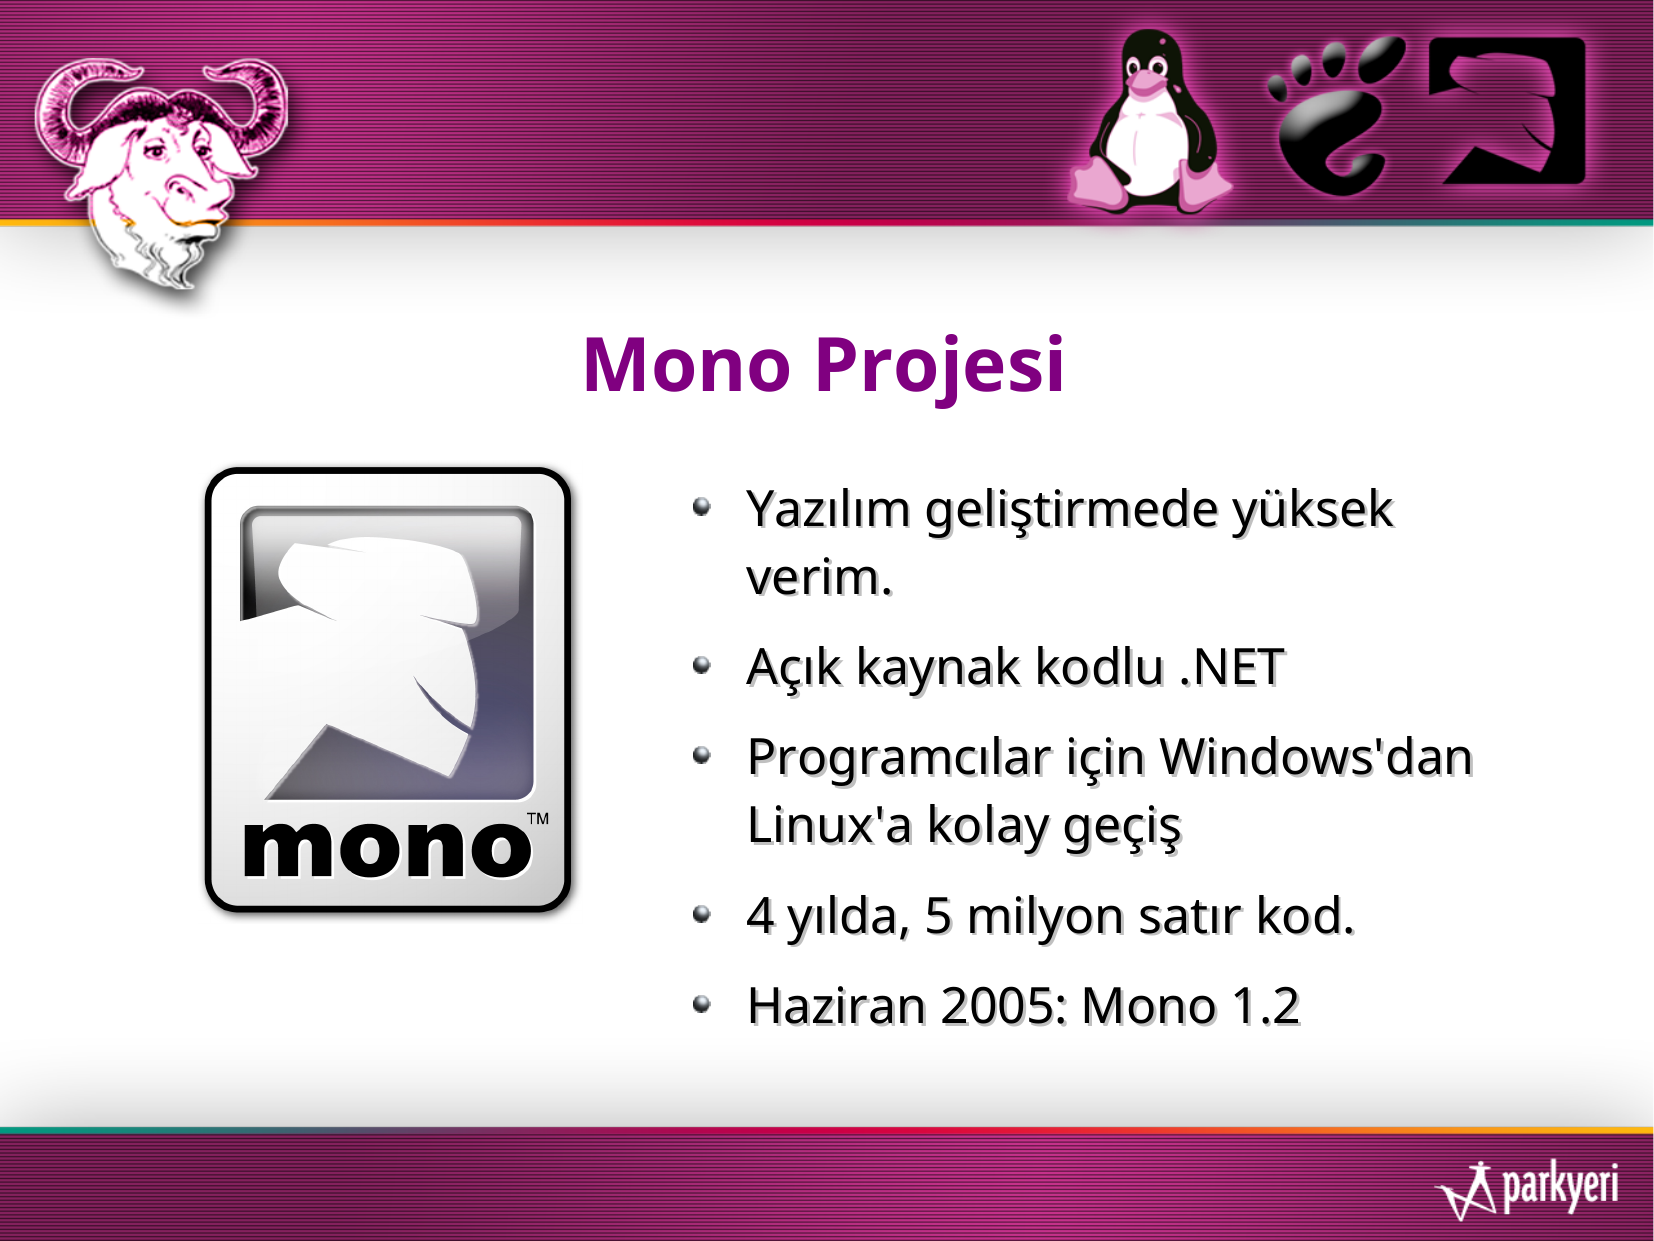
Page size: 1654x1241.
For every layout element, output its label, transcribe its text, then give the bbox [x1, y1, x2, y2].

list Yazılım geliştirmede yüksek verim. Açık kaynak kodlu .NET Programcılar için Windows'dan Linux'a kolay geçiş 4 yılda, 5 milyon satır kod. Haziran 2005: Mono 1.2 [675, 472, 1531, 1103]
picture [0, 0, 1654, 1241]
title Mono Projesi [118, 295, 1531, 429]
